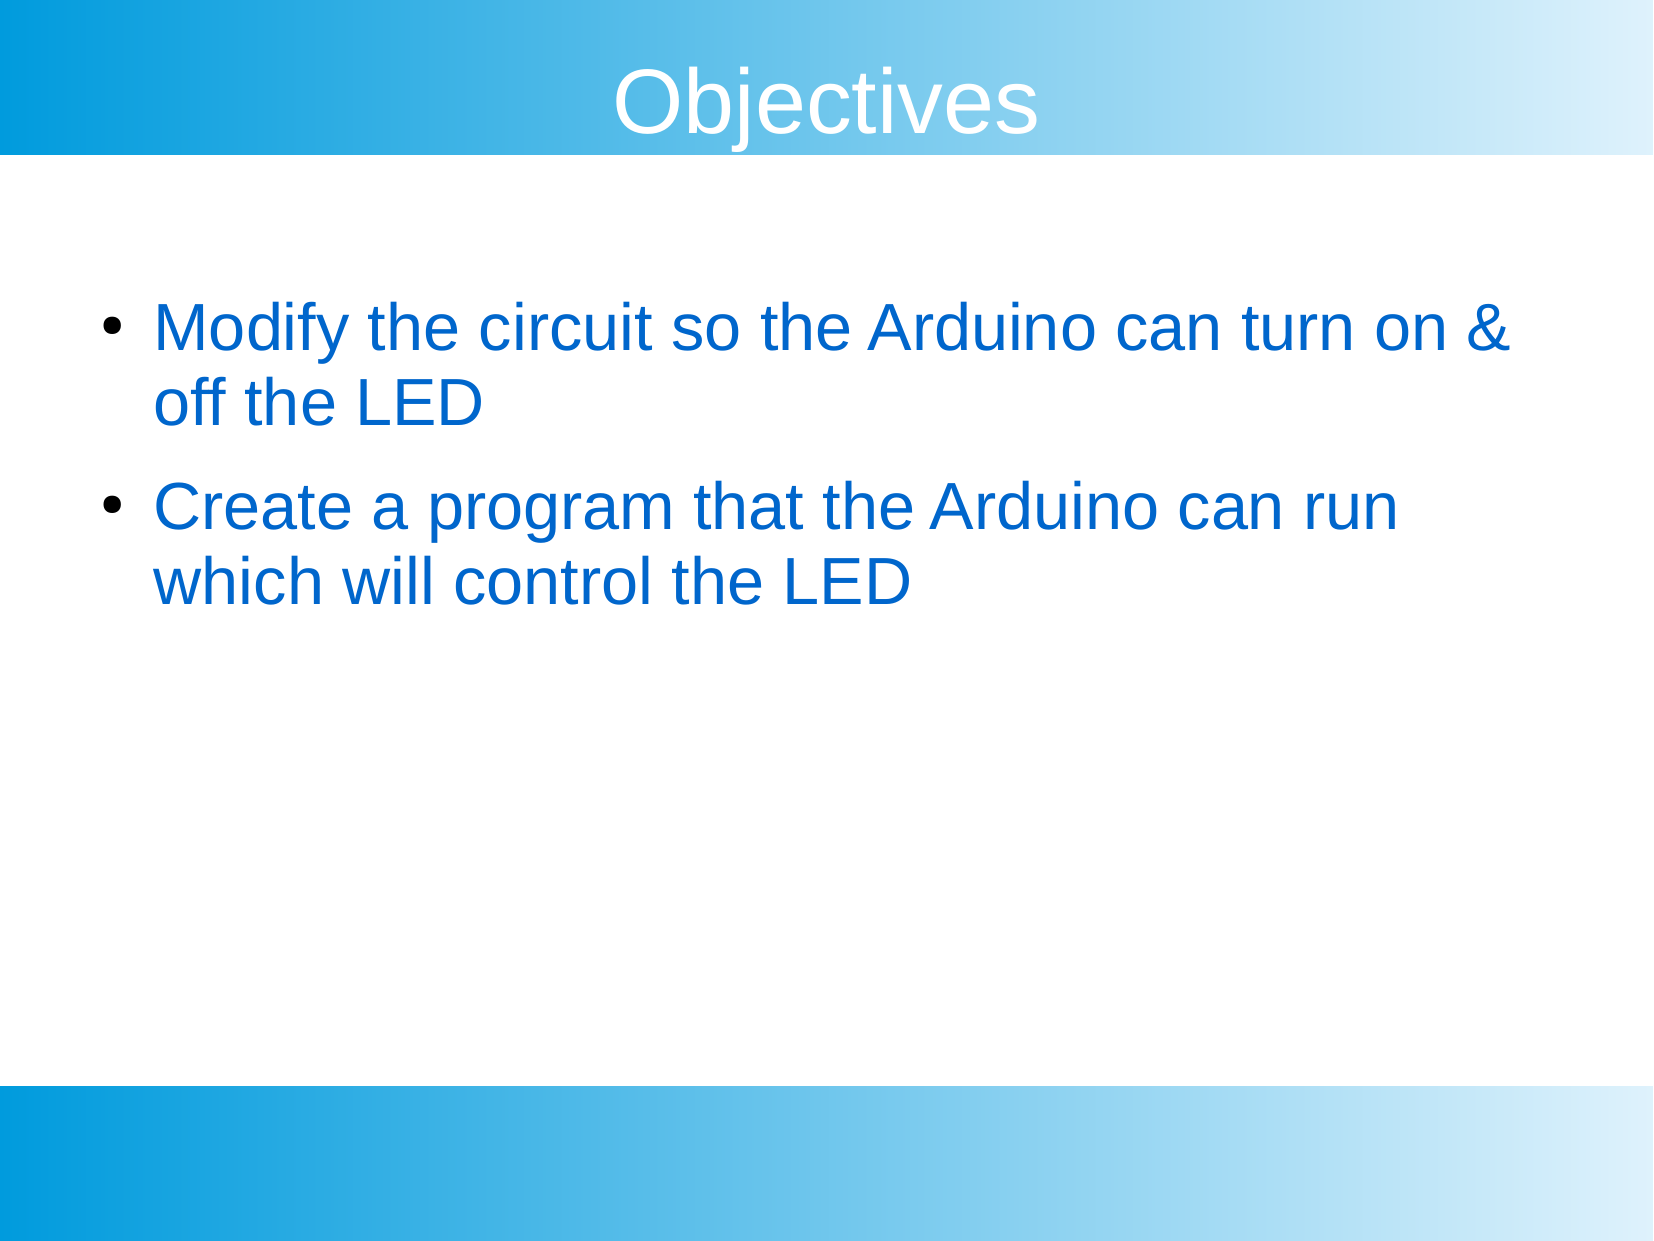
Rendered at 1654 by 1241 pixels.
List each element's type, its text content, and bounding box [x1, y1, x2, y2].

title Objectives [82, 49, 1571, 155]
list Modify the circuit so the Arduino can turn on & off the LED Create a program that the Arduino can run which will control the LED [82, 290, 1571, 1010]
